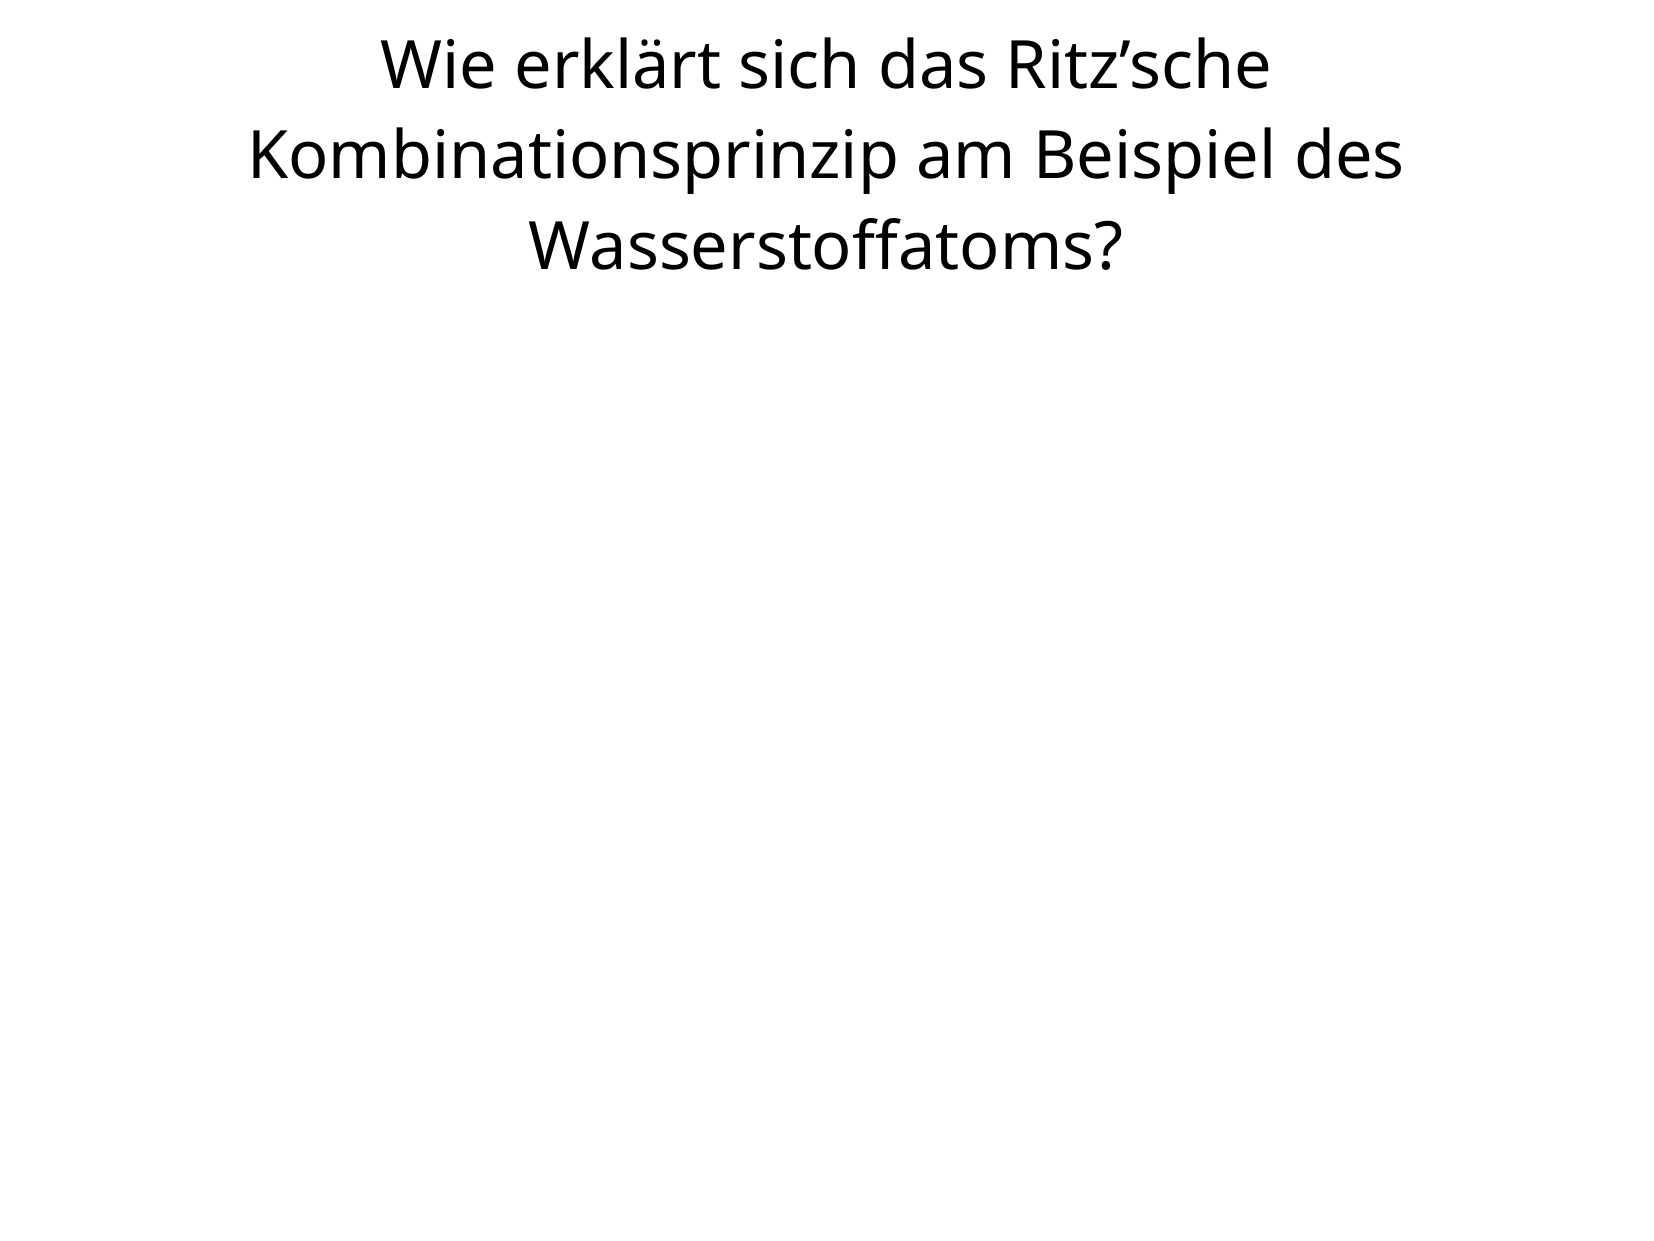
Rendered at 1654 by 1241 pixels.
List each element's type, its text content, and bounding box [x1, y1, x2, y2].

title Wie erklärt sich das Ritz’sche Kombinationsprinzip am Beispiel des Wasserstoffatoms? [82, 49, 1571, 257]
